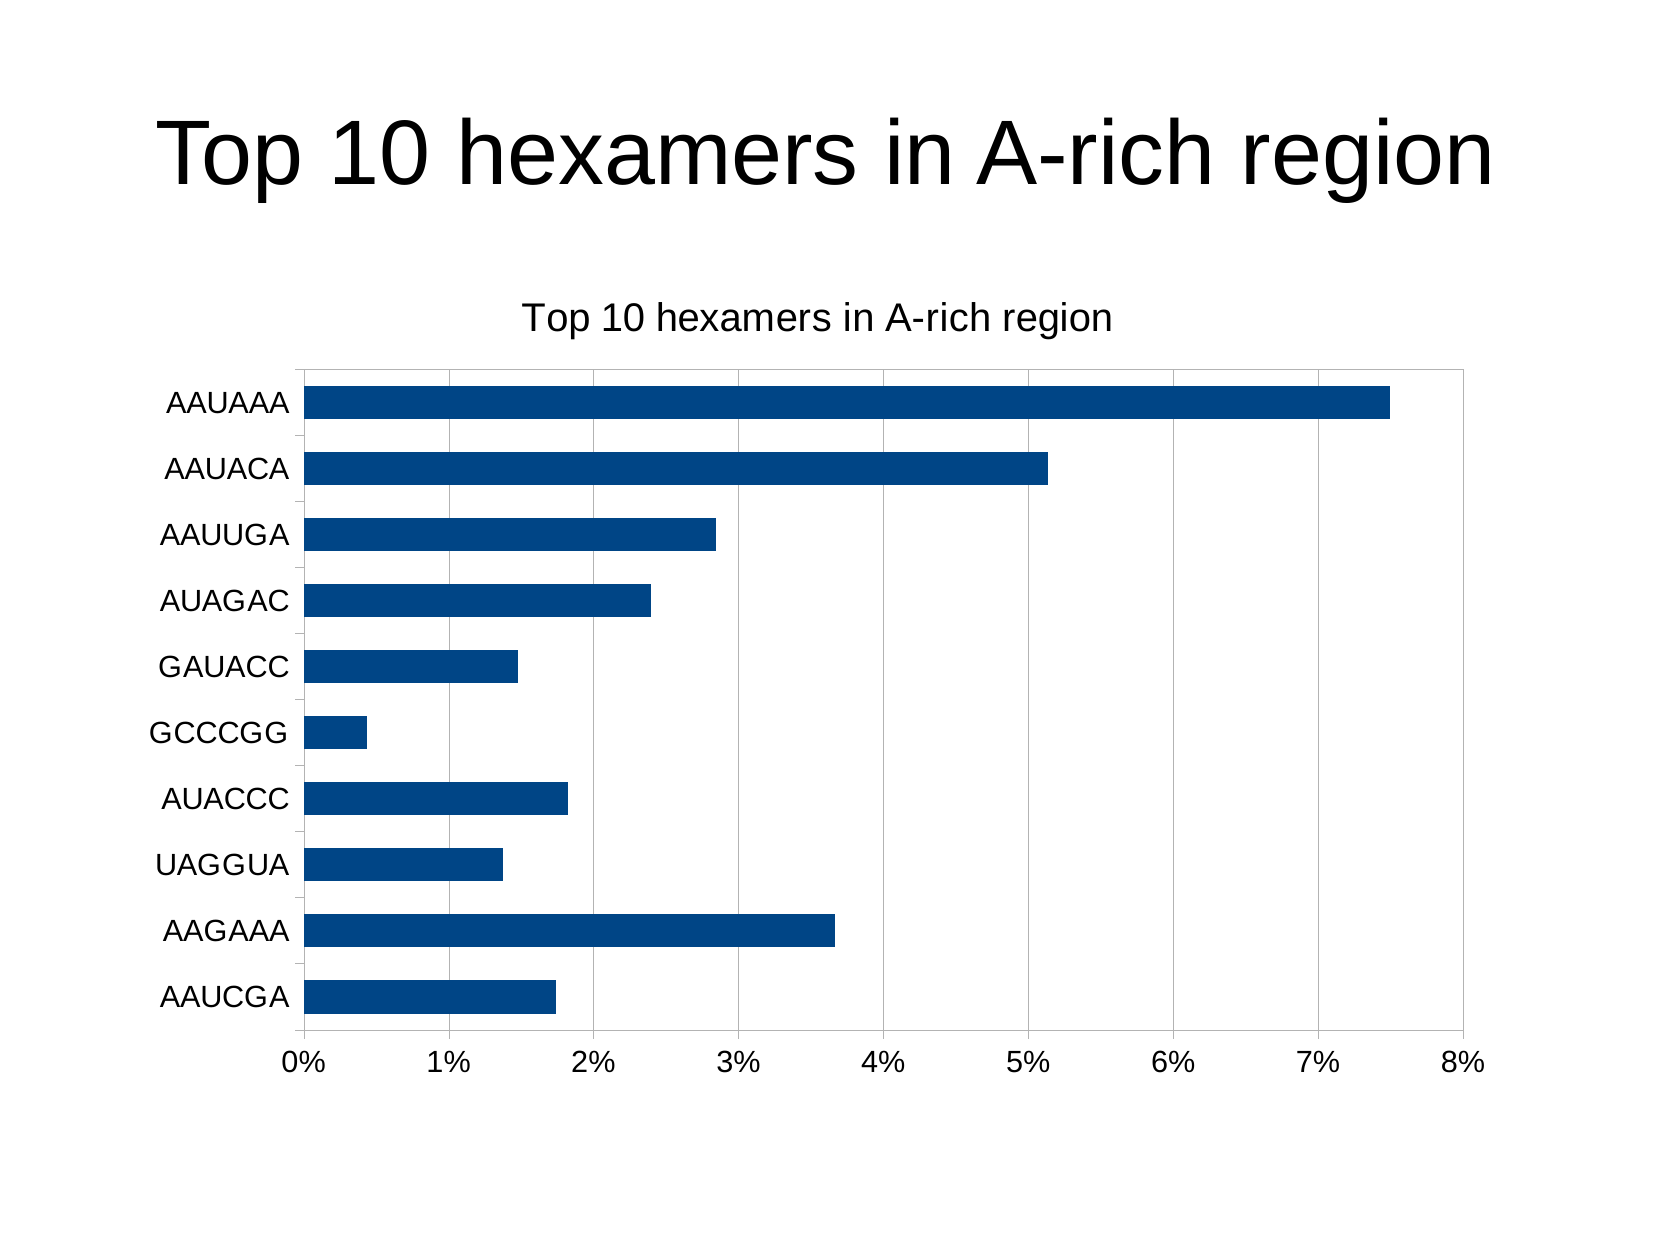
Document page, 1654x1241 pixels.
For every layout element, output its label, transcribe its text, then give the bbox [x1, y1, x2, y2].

title Top 10 hexamers in A-rich region [82, 49, 1571, 257]
chart [121, 257, 1515, 1096]
